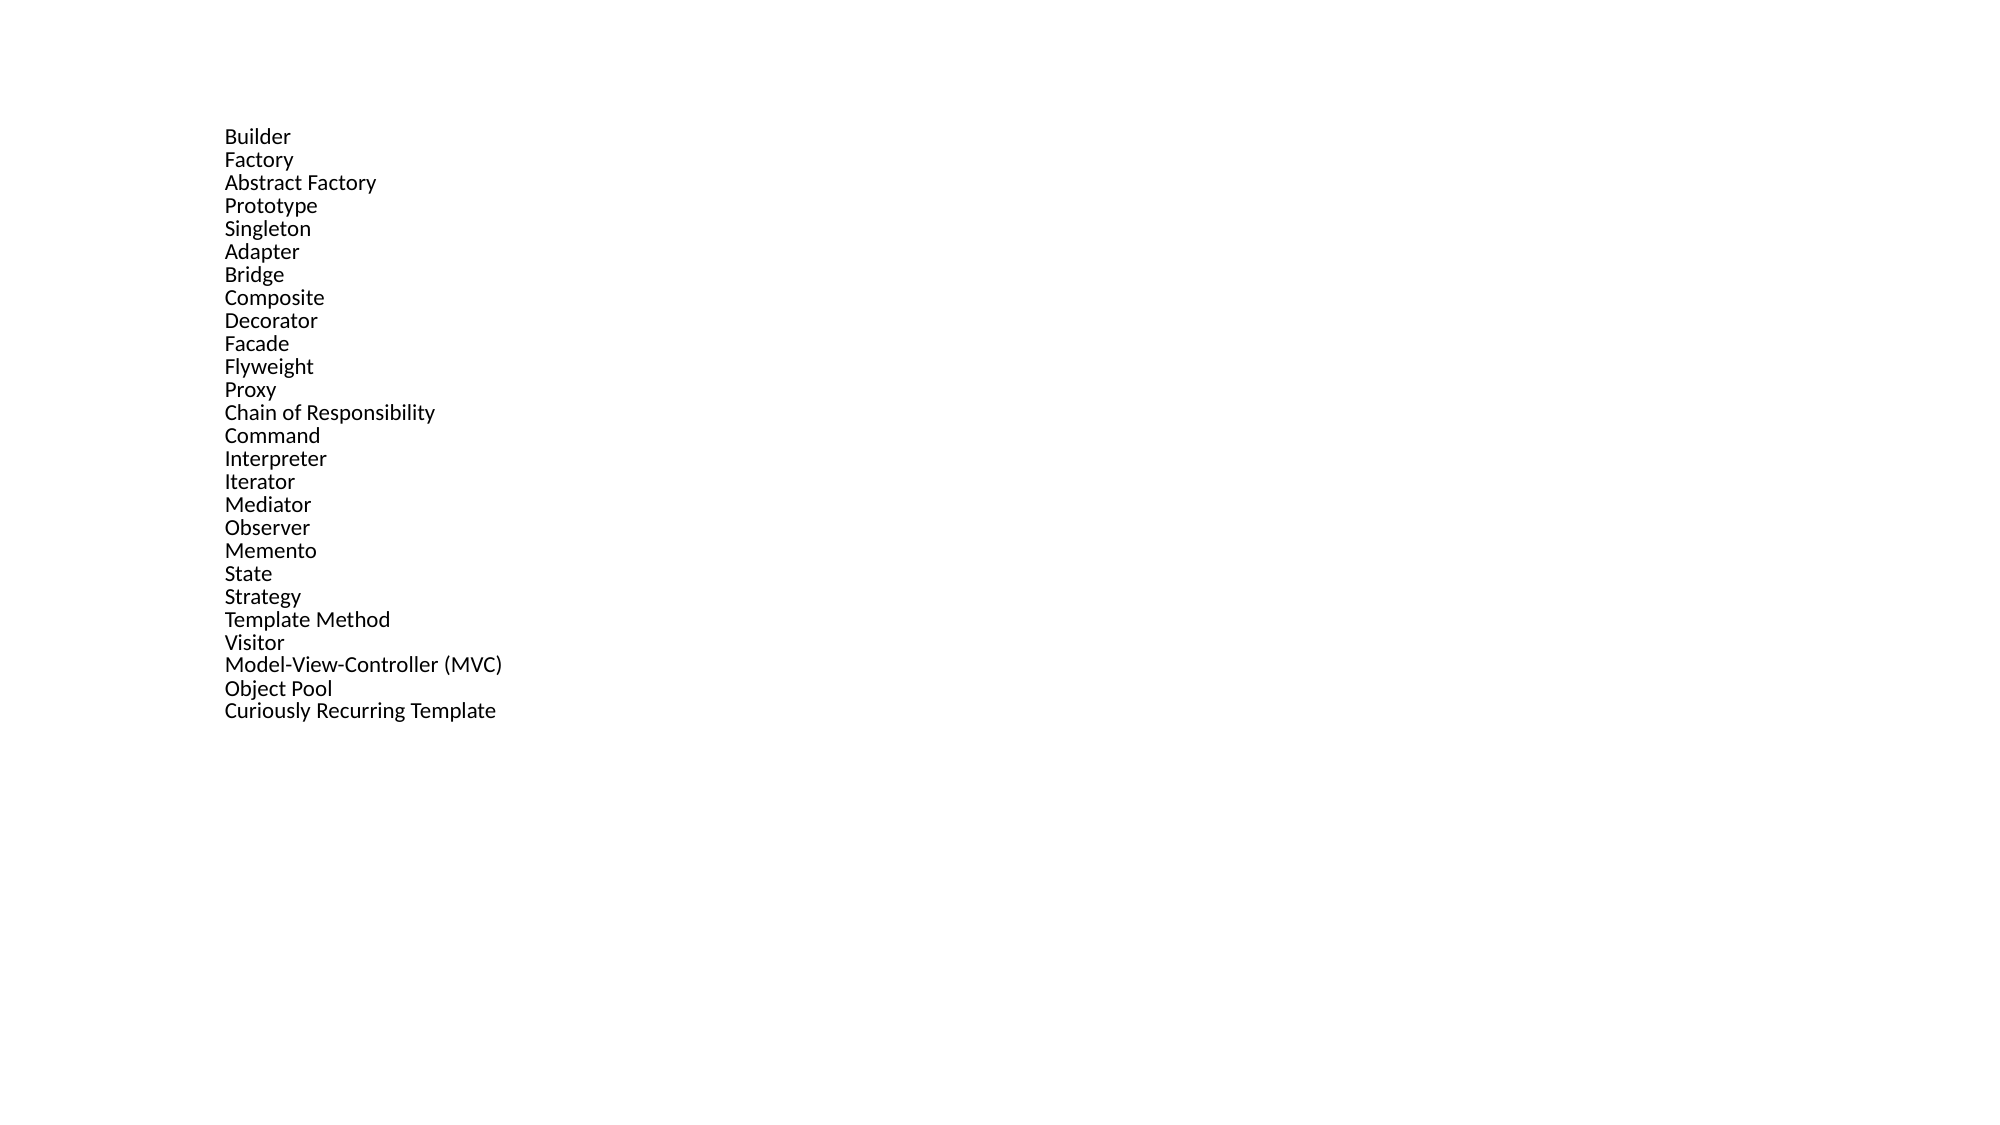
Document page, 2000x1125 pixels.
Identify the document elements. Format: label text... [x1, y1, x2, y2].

text_box Builder Factory Abstract Factory Prototype Singleton Adapter Bridge Composite Decorator Facade Flyweight Proxy Chain of Responsibility Command Interpreter Iterator Mediator Observer Memento State Strategy Template Method Visitor Model-View-Controller (MVC) Object Pool Curiously Recurring Template [210, 120, 661, 871]
